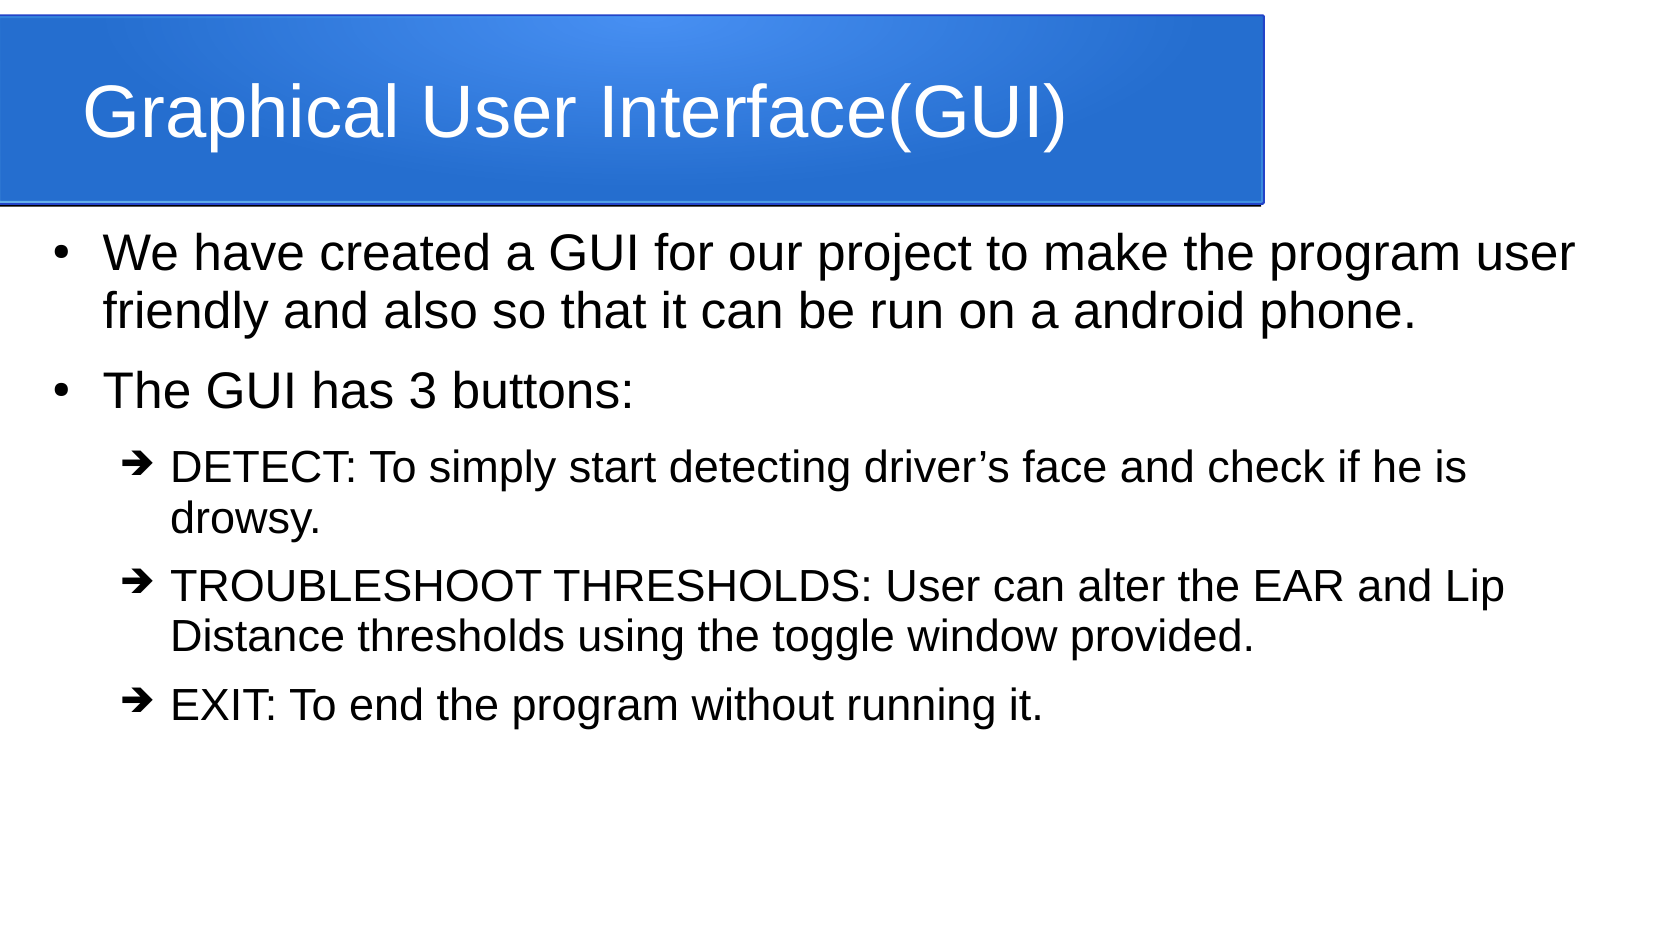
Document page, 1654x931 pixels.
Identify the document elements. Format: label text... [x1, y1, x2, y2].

list We have created a GUI for our project to make the program user friendly and also so that it can be run on a android phone. The GUI has 3 buttons: DETECT: To simply start detecting driver’s face and check if he is drowsy. TROUBLESHOOT THRESHOLDS: User can alter the EAR and Lip Distance thresholds using the toggle window provided. EXIT: To end the program without running it. [35, 224, 1619, 875]
title Graphical User Interface(GUI) [82, 35, 1235, 189]
